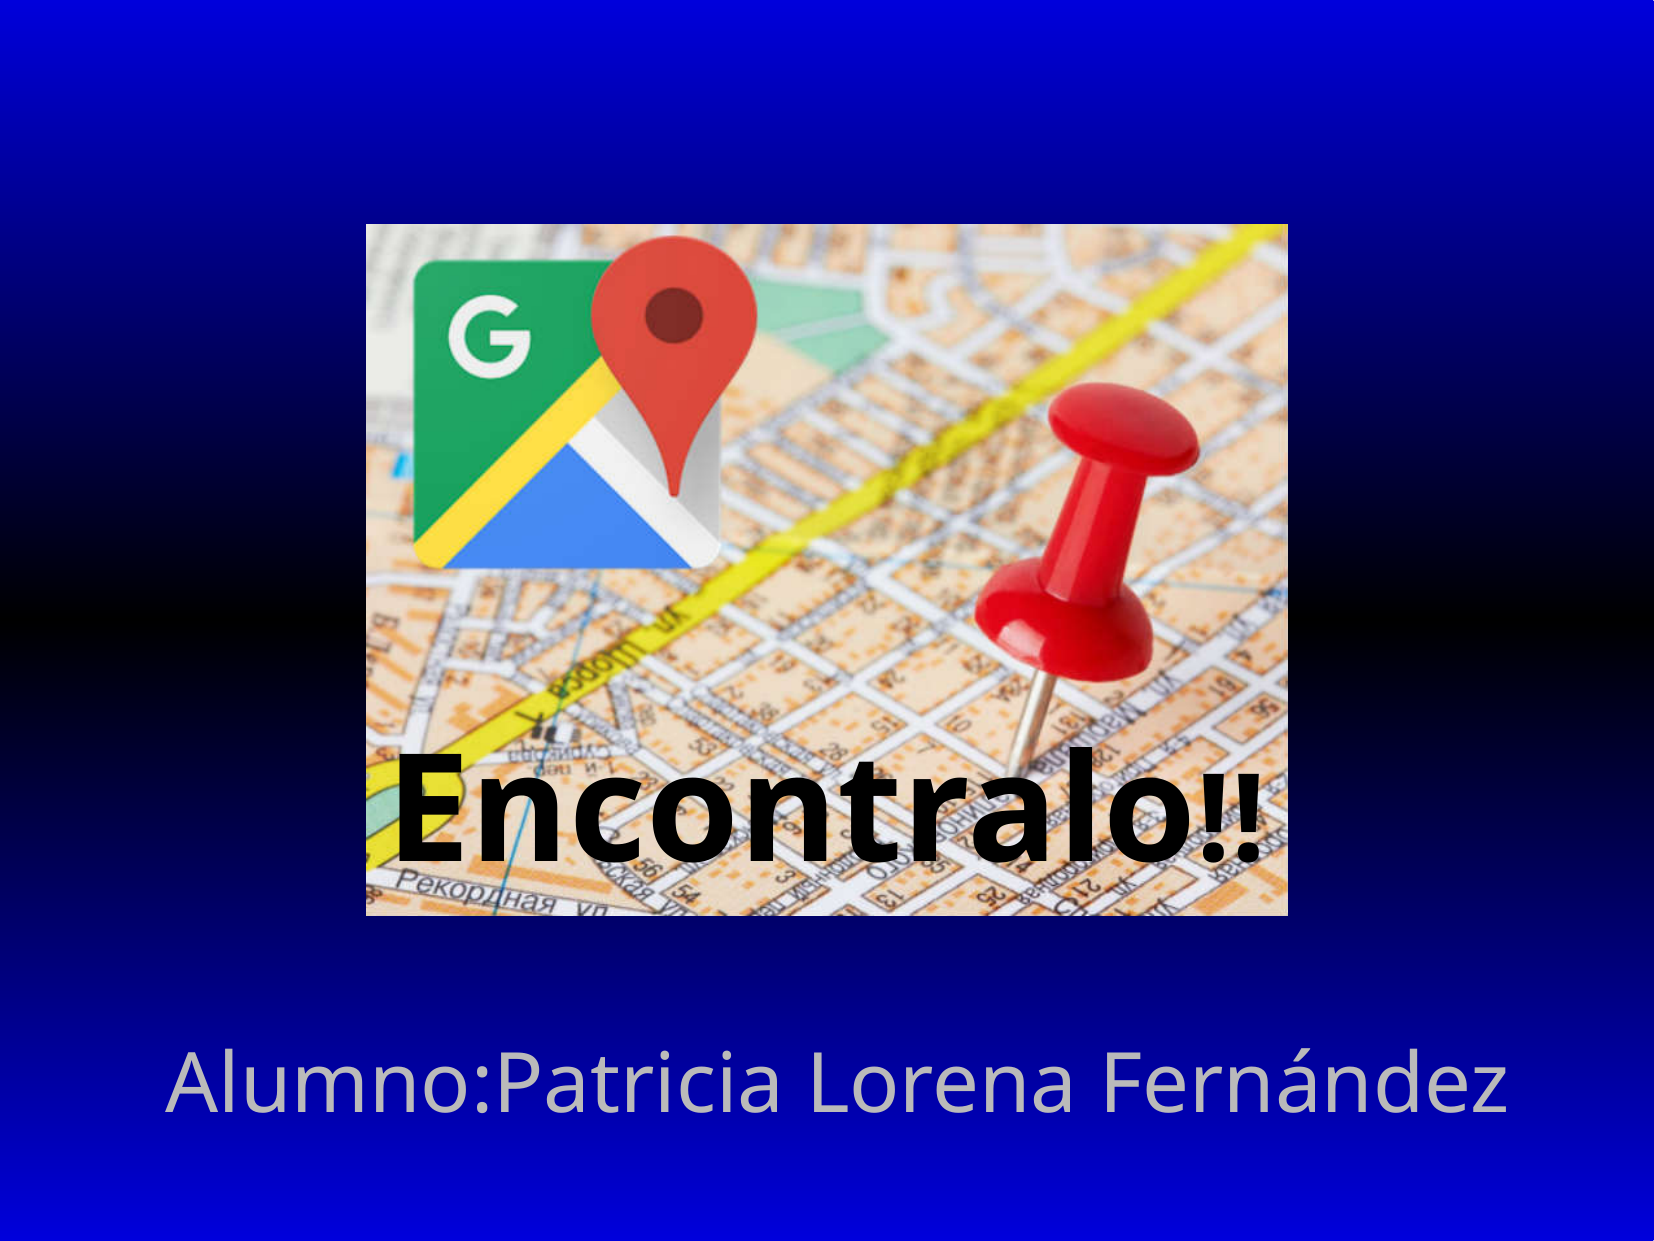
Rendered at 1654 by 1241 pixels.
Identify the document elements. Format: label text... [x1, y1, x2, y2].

picture [366, 224, 1288, 661]
subtitle Alumno:Patricia Lorena Fernández [94, 992, 1583, 1170]
title Encontralo!! [82, 661, 1571, 945]
